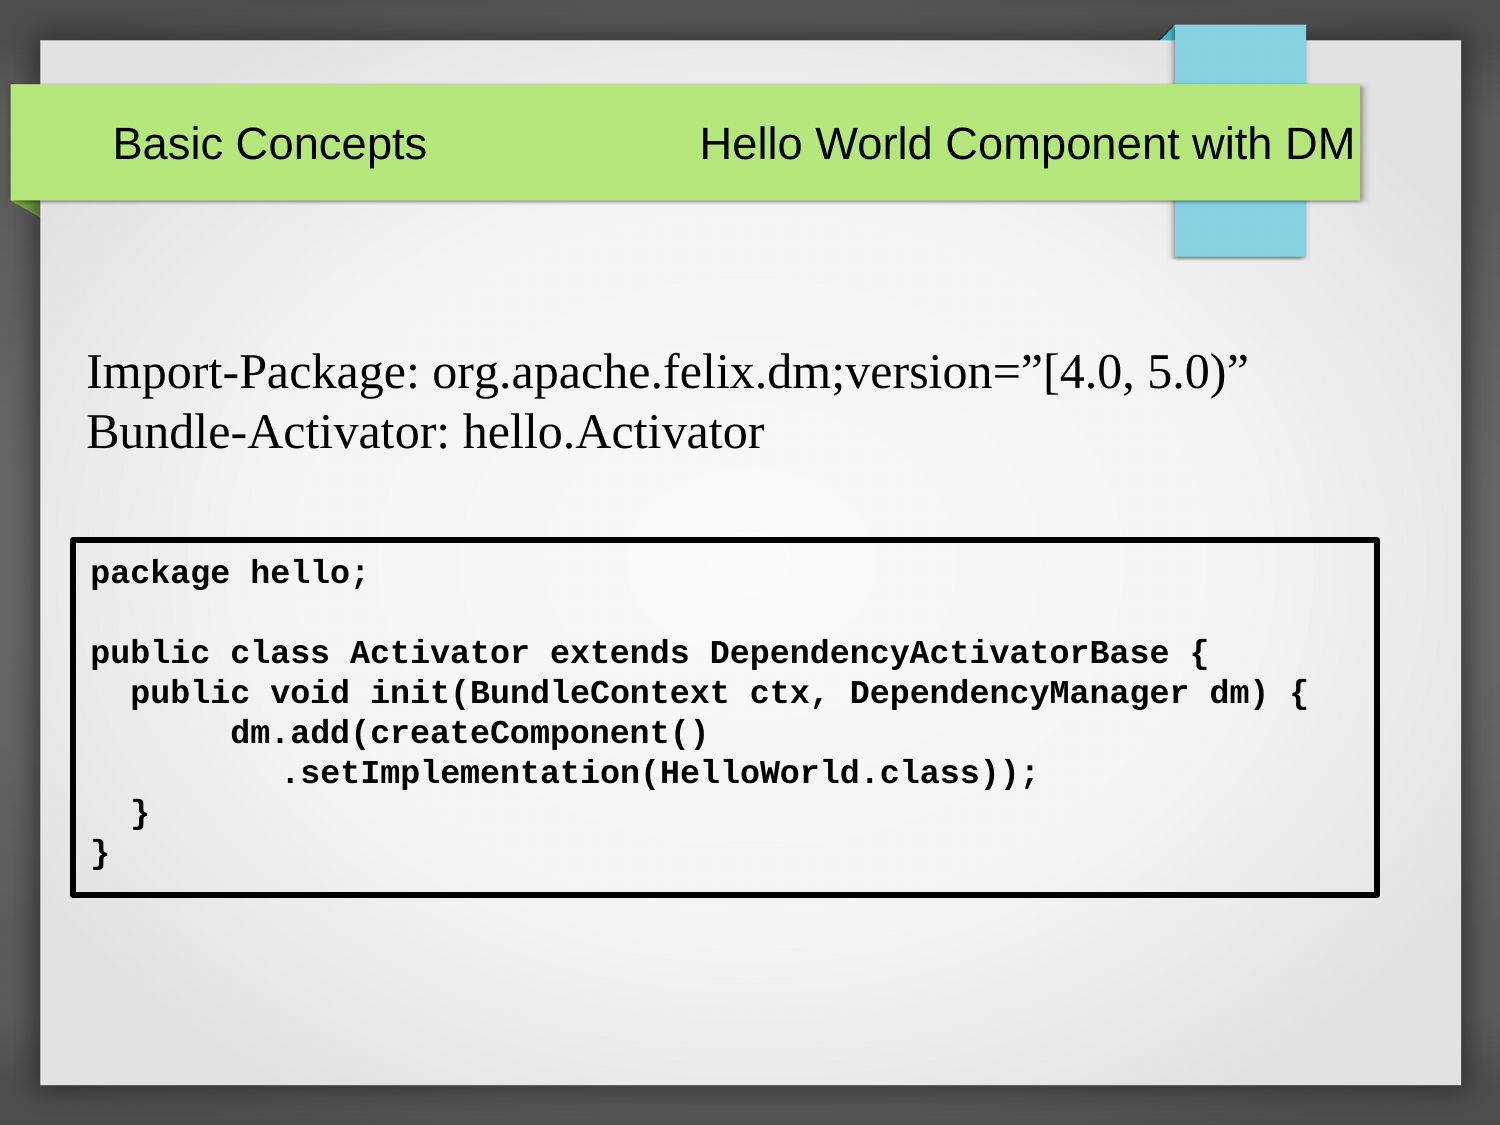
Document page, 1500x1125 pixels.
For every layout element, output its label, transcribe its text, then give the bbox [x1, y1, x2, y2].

title Basic Concepts Hello World Component with DM [112, 57, 1388, 231]
picture [0, 0, 1500, 1125]
text_box package hello; public class Activator extends DependencyActivatorBase { public void init(BundleContext ctx, DependencyManager dm) { dm.add(createComponent() .setImplementation(HelloWorld.class)); } } [72, 540, 1378, 896]
text_box Import-Package: org.apache.felix.dm;version=”[4.0, 5.0)” Bundle-Activator: hello.Activator [71, 330, 1263, 466]
